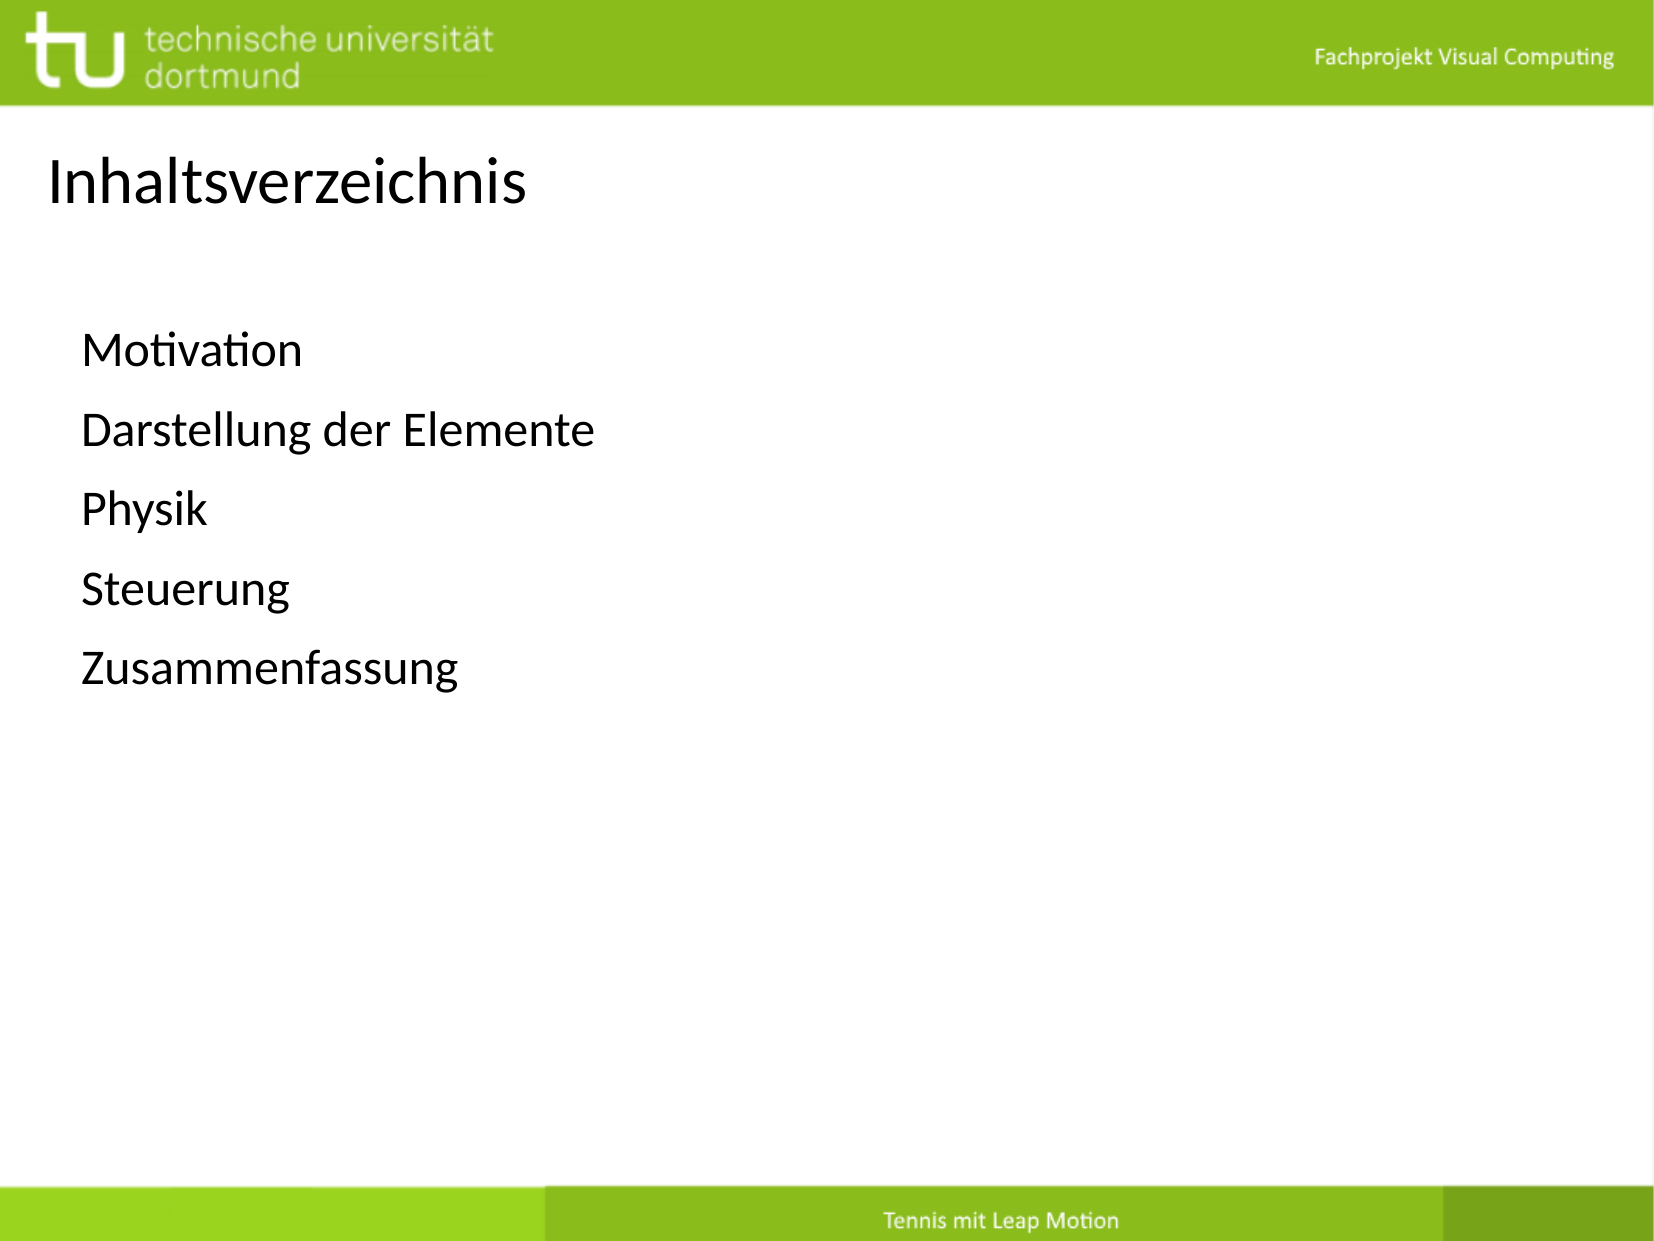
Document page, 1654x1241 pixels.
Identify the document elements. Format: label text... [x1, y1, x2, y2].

list Inhaltsverzeichnis Motivation Darstellung der Elemente Physik Steuerung Zusammenfassung [47, 153, 1536, 1180]
picture [0, 0, 1654, 1241]
